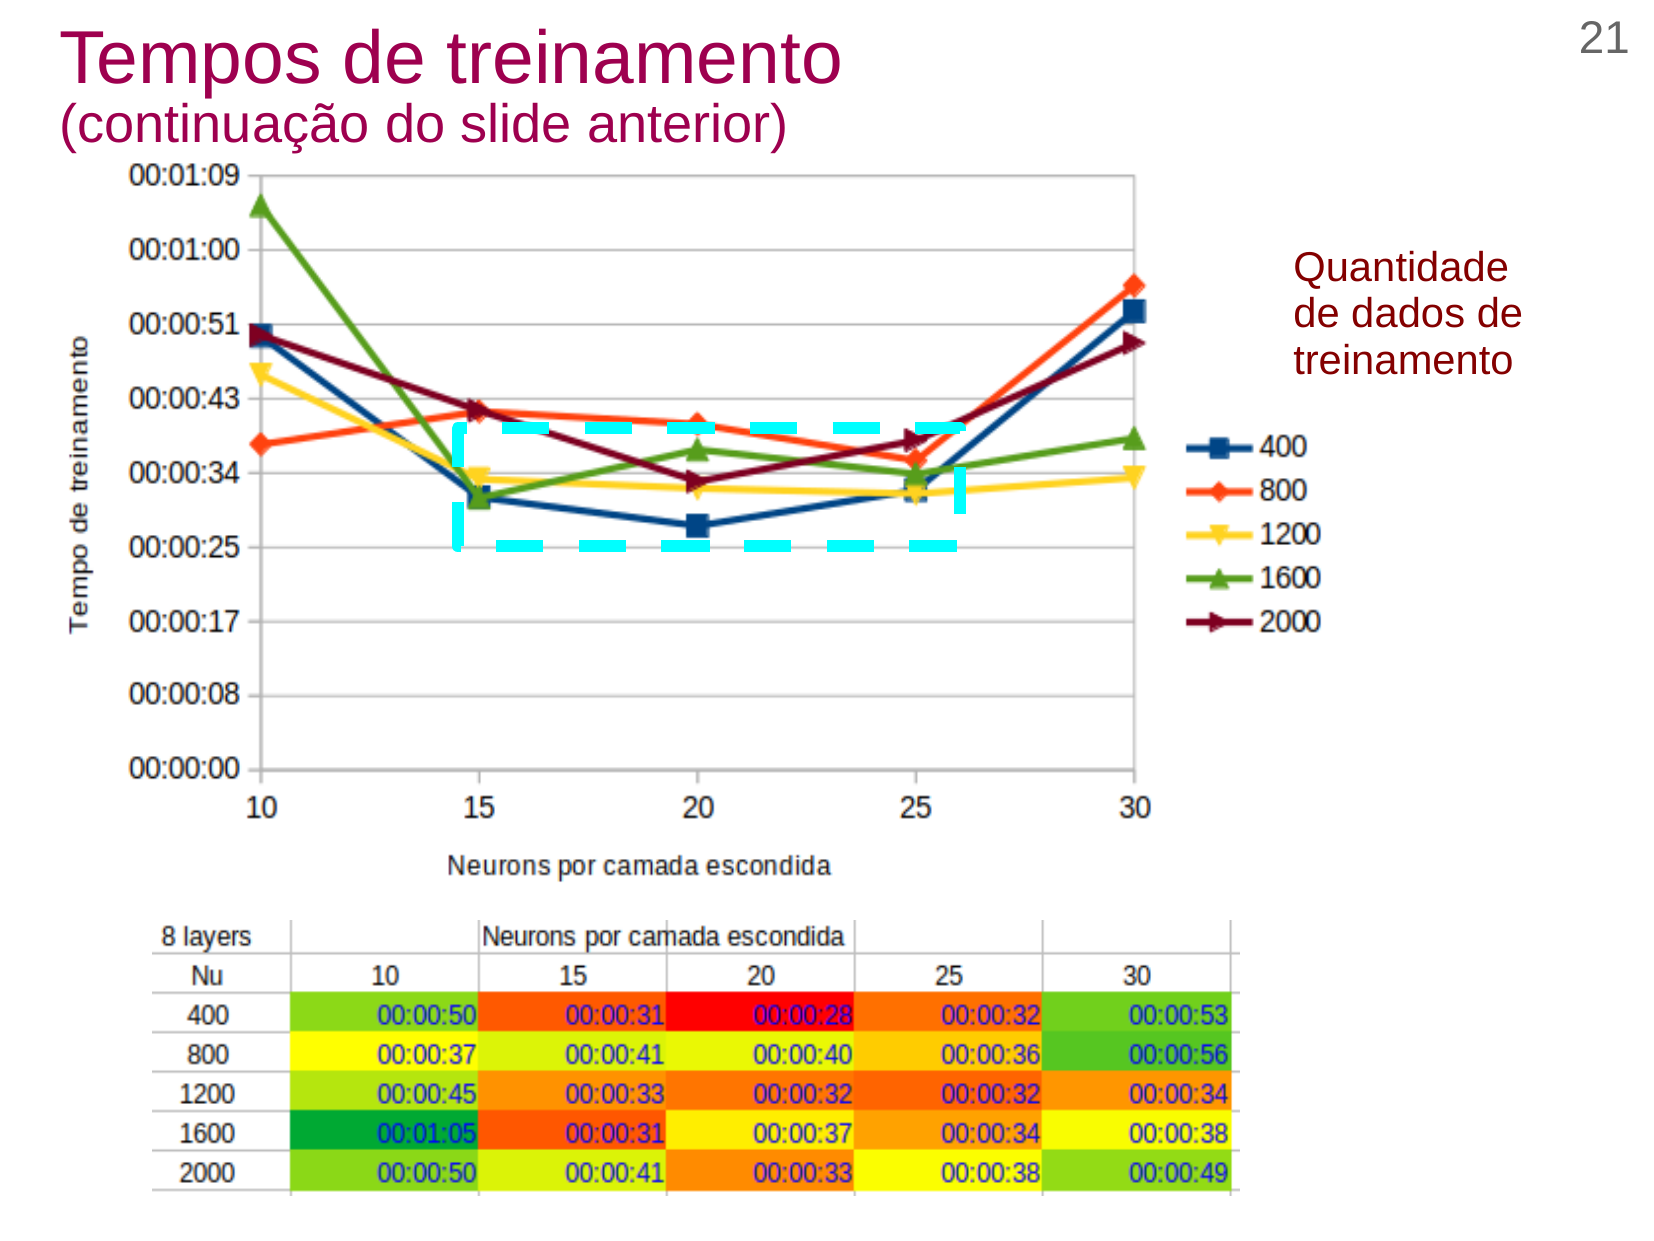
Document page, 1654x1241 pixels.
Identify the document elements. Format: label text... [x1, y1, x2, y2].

text_box Quantidade de dados de treinamento [1278, 236, 1580, 406]
title Tempos de treinamento (continuação do slide anterior) [59, 23, 1595, 154]
picture [152, 920, 1240, 1196]
picture [60, 162, 1329, 893]
